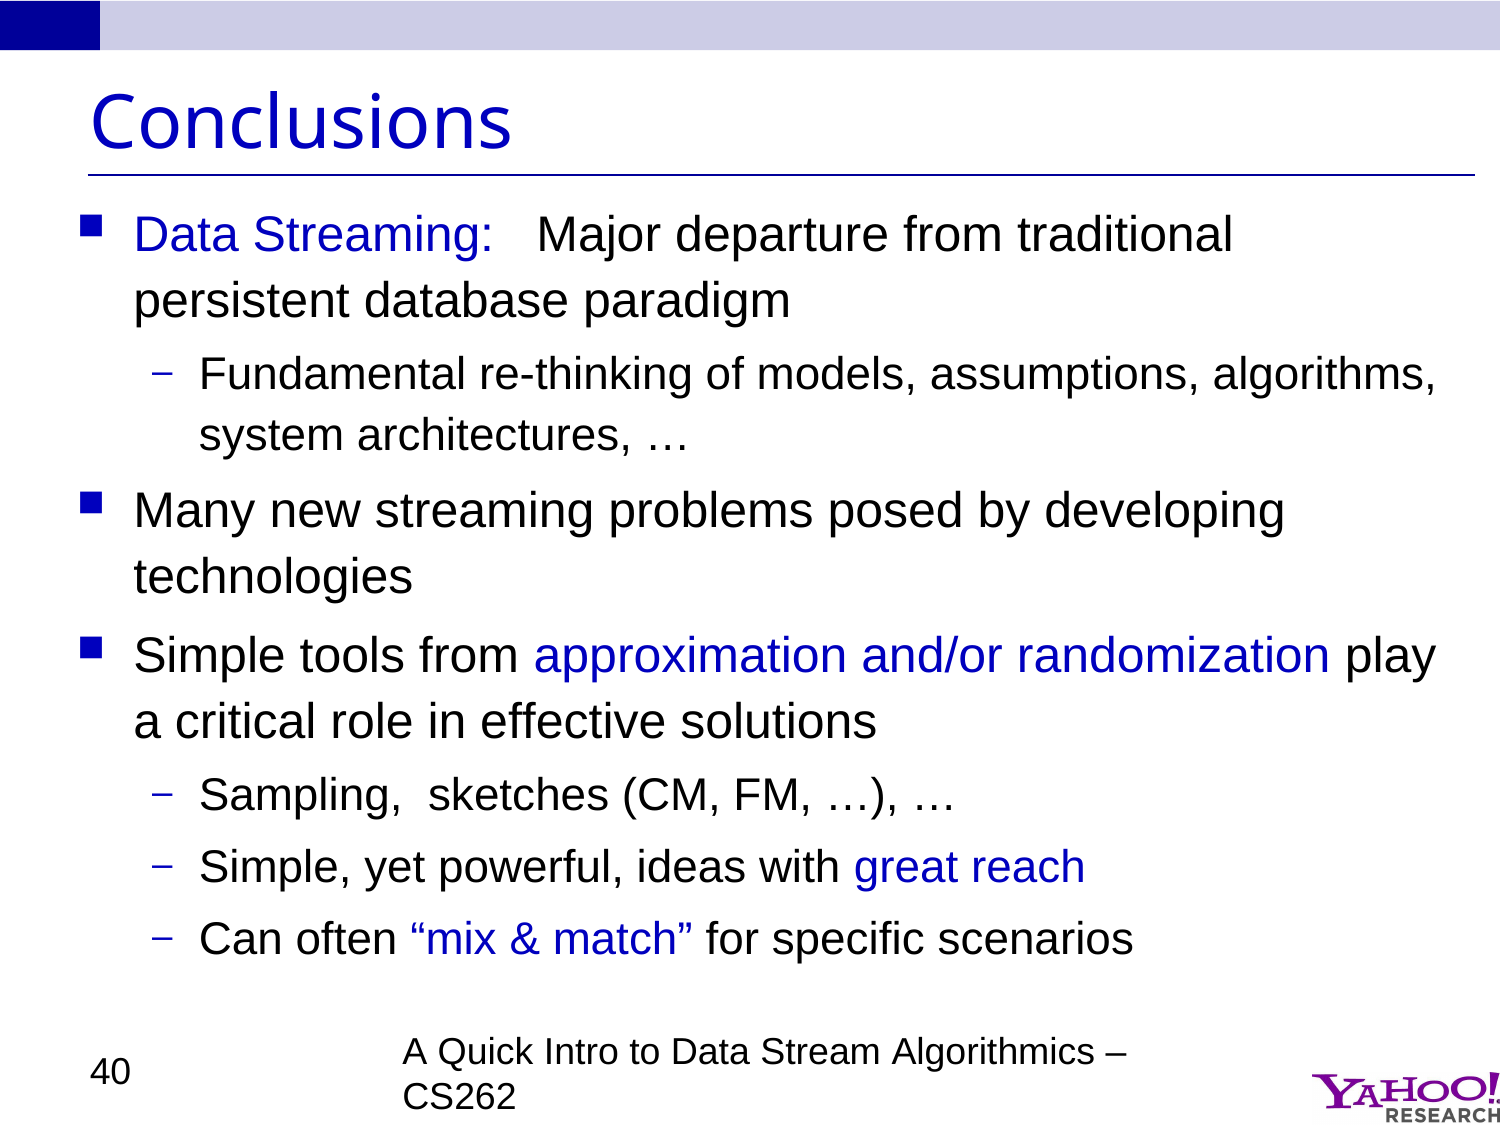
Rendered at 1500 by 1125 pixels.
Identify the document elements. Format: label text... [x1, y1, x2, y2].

title Conclusions [75, 50, 1500, 188]
list Data Streaming: Major departure from traditional persistent database paradigm Fundamental re-thinking of models, assumptions, algorithms, system architectures, … Many new streaming problems posed by developing technologies Simple tools from approximation and/or randomization play a critical role in effective solutions Sampling, sketches (CM, FM, …), … Simple, yet powerful, ideas with great reach Can often “mix & match” for specific scenarios [62, 187, 1463, 1123]
picture [1312, 1072, 1500, 1125]
